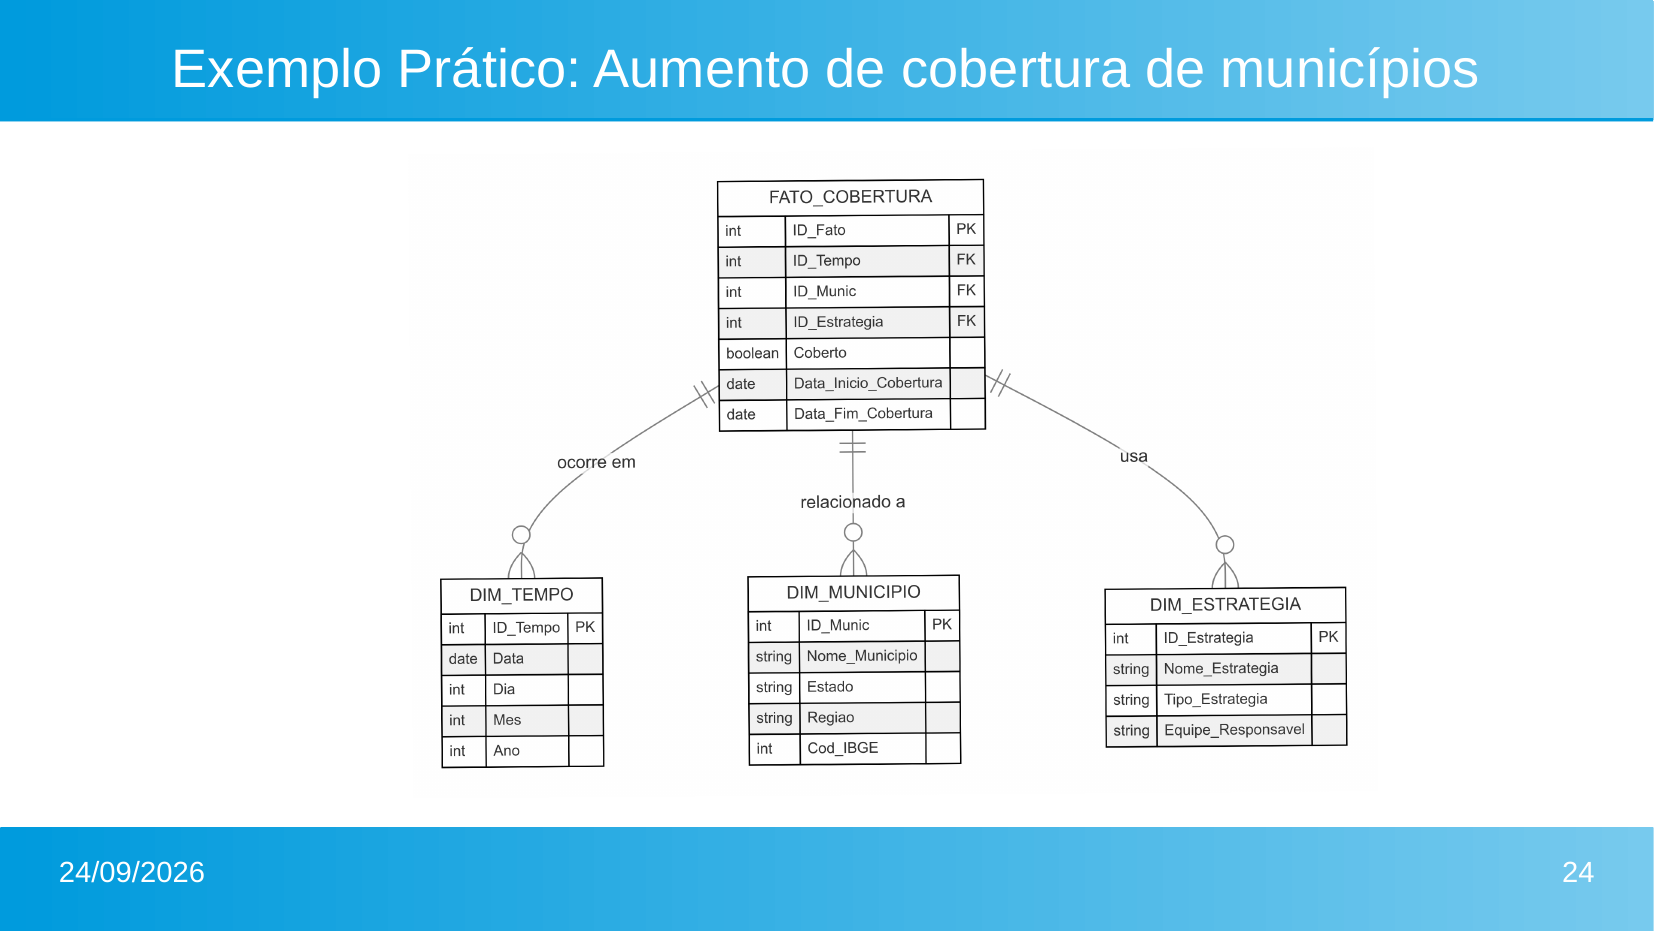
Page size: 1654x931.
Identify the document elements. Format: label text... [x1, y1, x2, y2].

picture [408, 147, 1378, 798]
title Exemplo Prático: Aumento de cobertura de municípios [59, 29, 1595, 108]
list [59, 118, 1595, 709]
